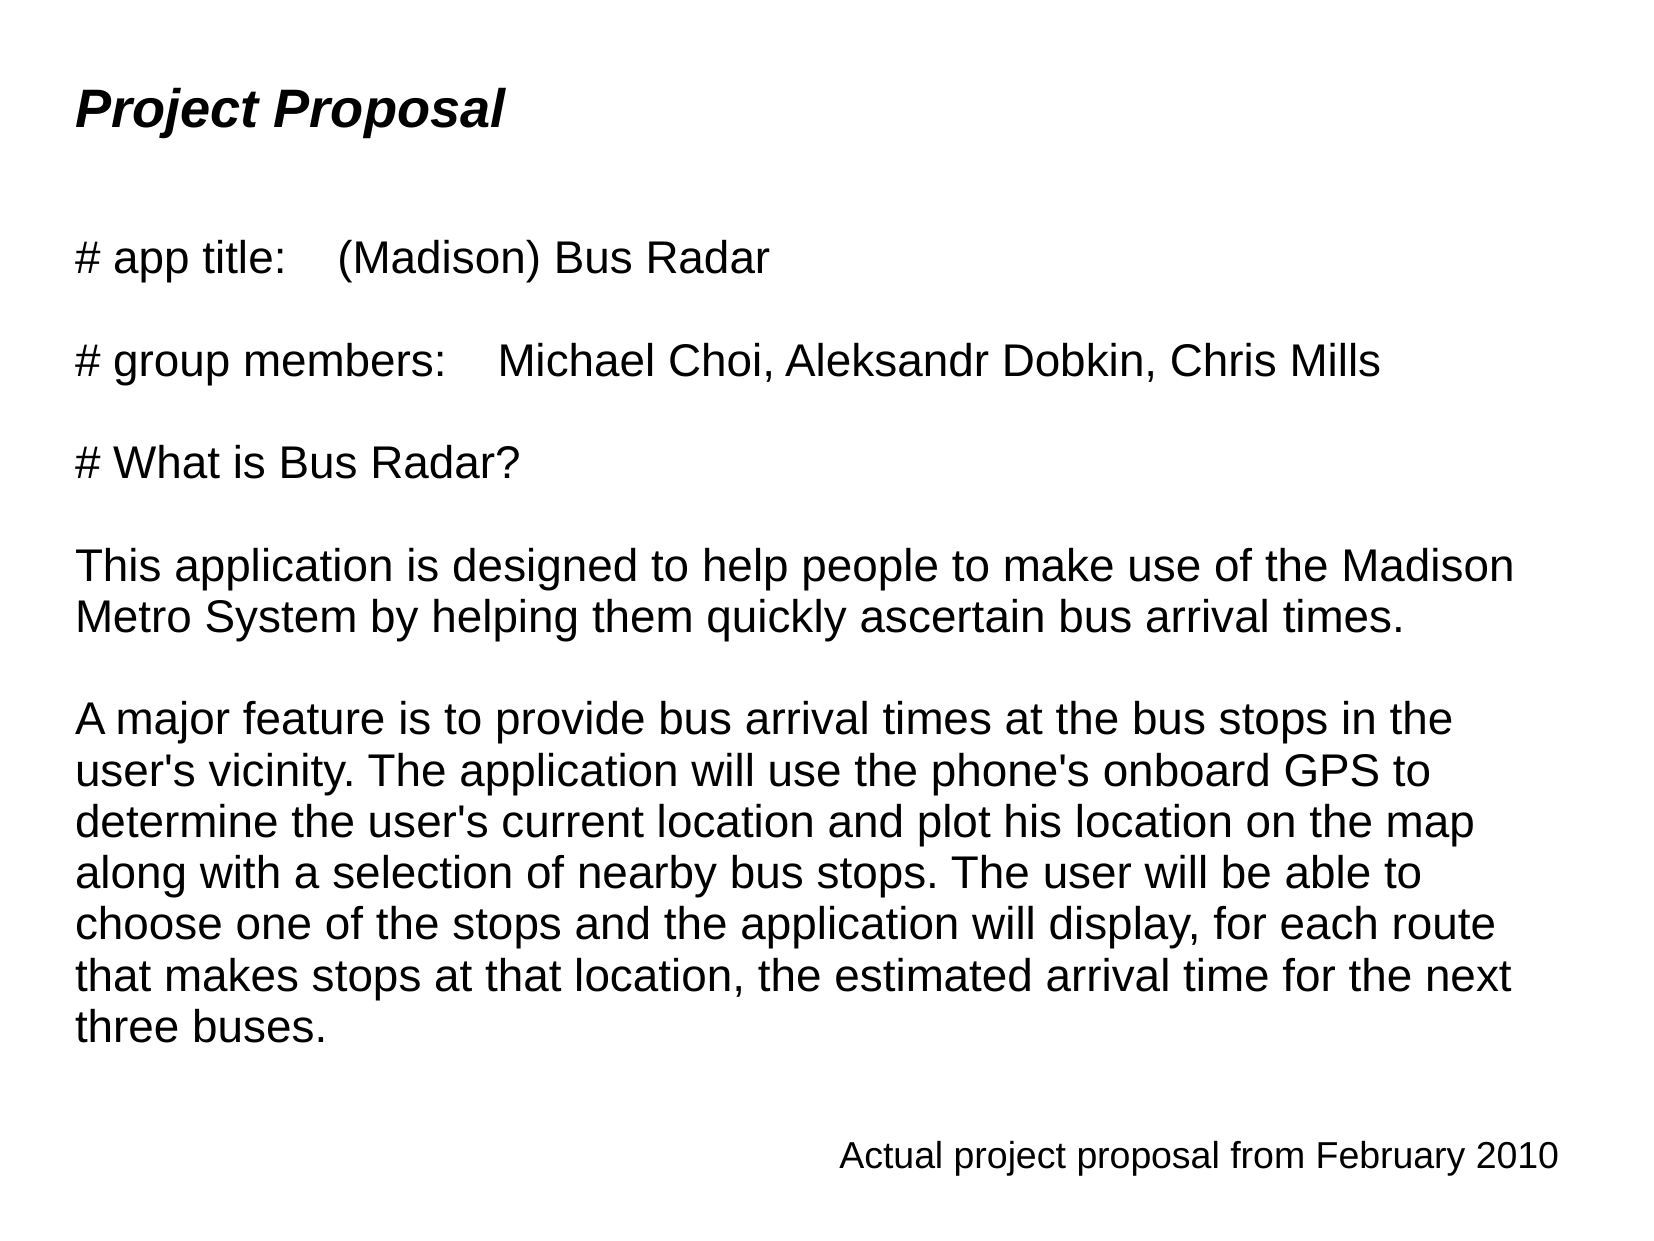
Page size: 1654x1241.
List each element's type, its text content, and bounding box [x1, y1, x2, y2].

text_box Actual project proposal from February 2010 [824, 1127, 1574, 1185]
subtitle Project Proposal # app title: (Madison) Bus Radar # group members: Michael Choi, Aleksandr Dobkin, Chris Mills # What is Bus Radar? This application is designed to help people to make use of the Madison Metro System by helping them quickly ascertain bus arrival times. A major feature is to provide bus arrival times at the bus stops in the user's vicinity. The application will use the phone's onboard GPS to determine the user's current location and plot his location on the map along with a selection of nearby bus stops. The user will be able to choose one of the stops and the application will display, for each route that makes stops at that location, the estimated arrival time for the next three buses. [75, 78, 1564, 1099]
